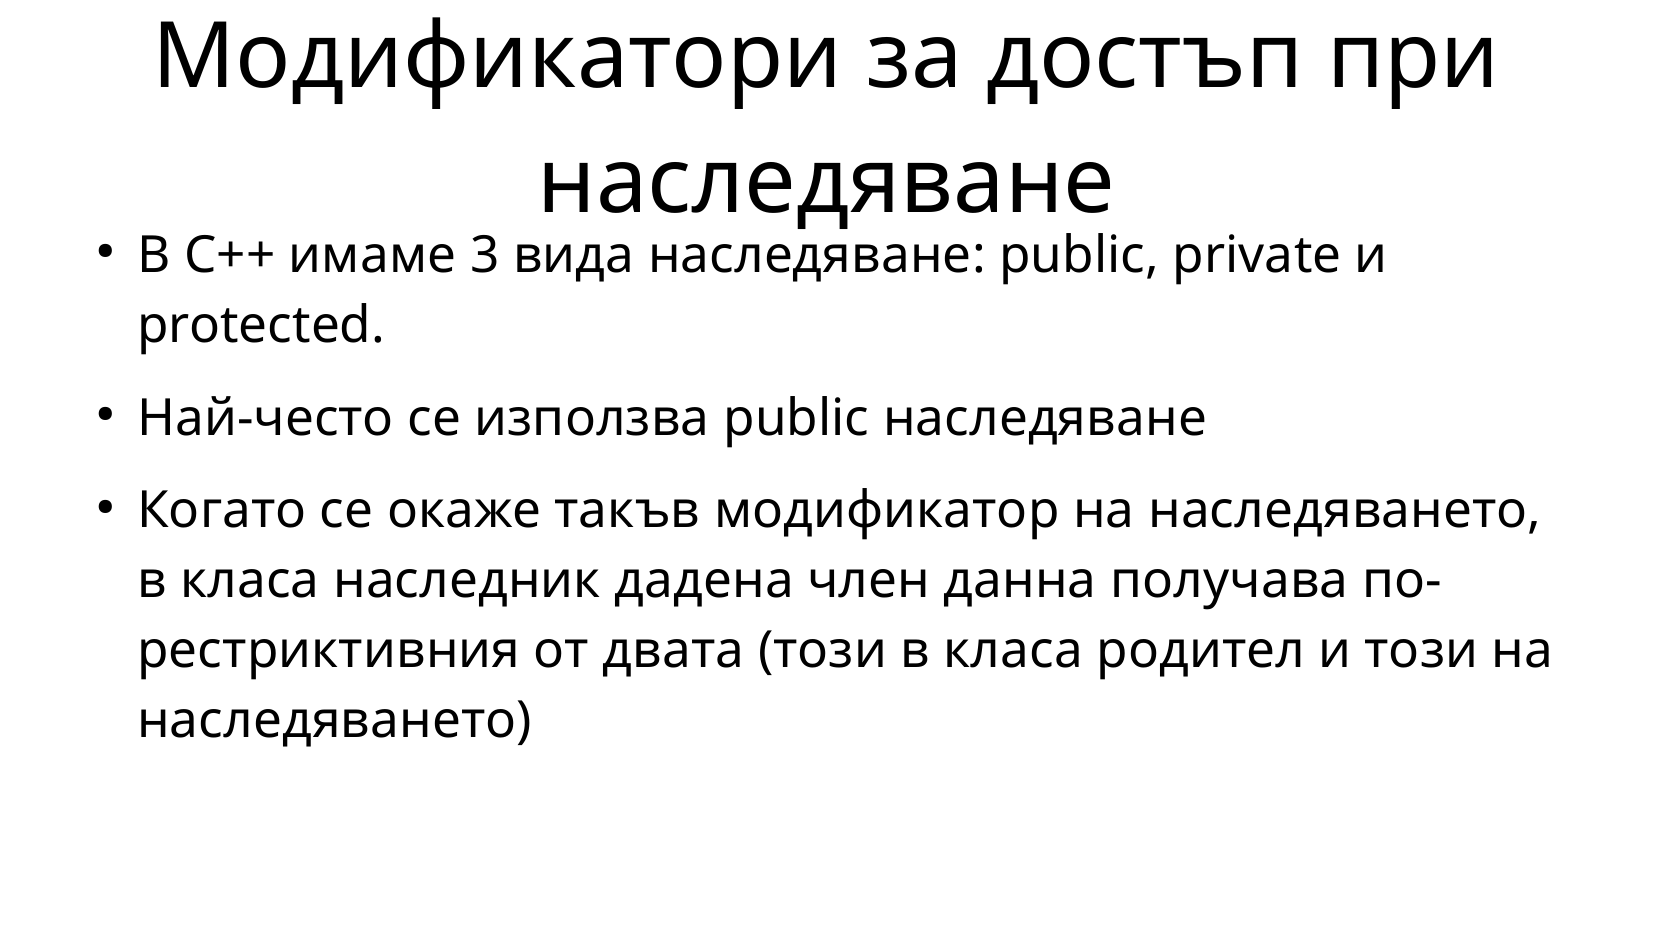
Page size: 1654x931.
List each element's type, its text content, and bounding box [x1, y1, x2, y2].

list В C++ имаме 3 вида наследяване: public, private и protected. Най-често се използва public наследяване Когато се окаже такъв модификатор на наследяването, в класа наследник дадена член данна получава по-рестриктивния от двата (този в класа родител и този на наследяването) [82, 217, 1571, 758]
title Модификатори за достъп при наследяване [82, 13, 1571, 216]
